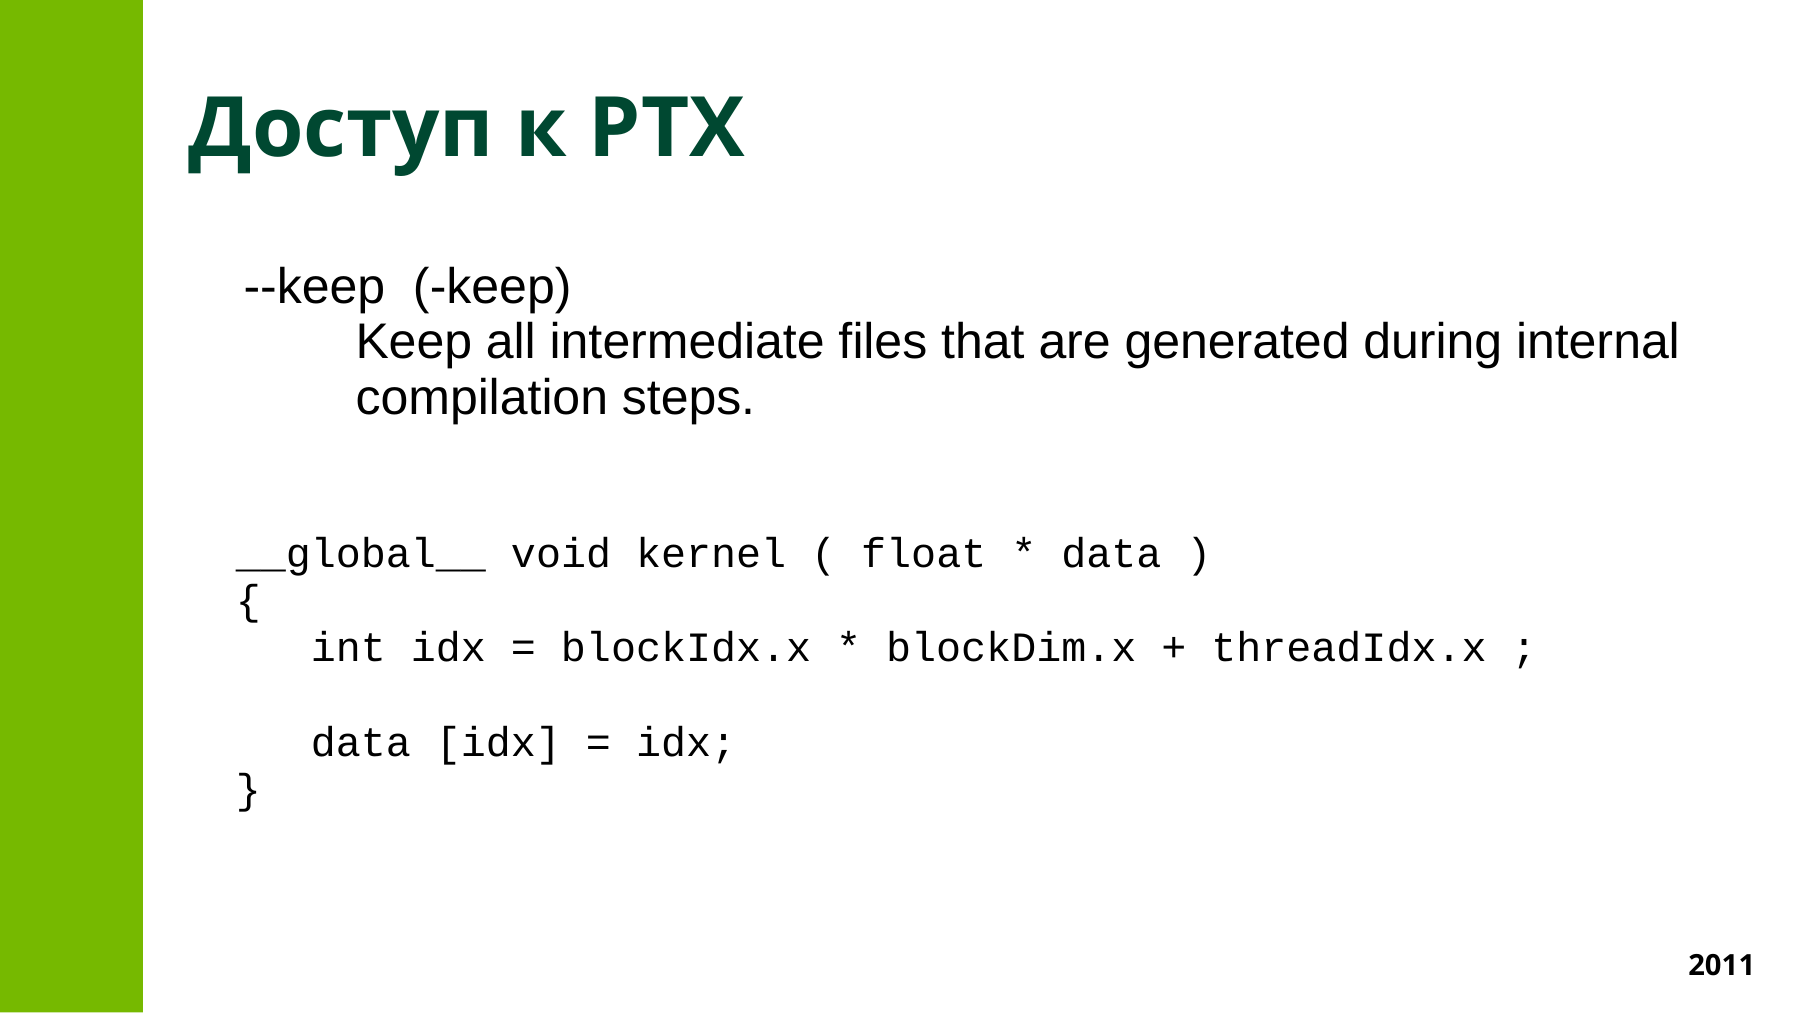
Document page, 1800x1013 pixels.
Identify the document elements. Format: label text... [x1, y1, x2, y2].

text_box __global__ void kernel ( float * data ) { int idx = blockIdx.x * blockDim.x + threadIdx.x ; data [idx] = idx; } [221, 525, 1551, 824]
text_box --keep (-keep) Keep all intermediate files that are generated during internal compilation steps. [228, 250, 1710, 433]
title Доступ к PTX [188, 40, 1733, 211]
